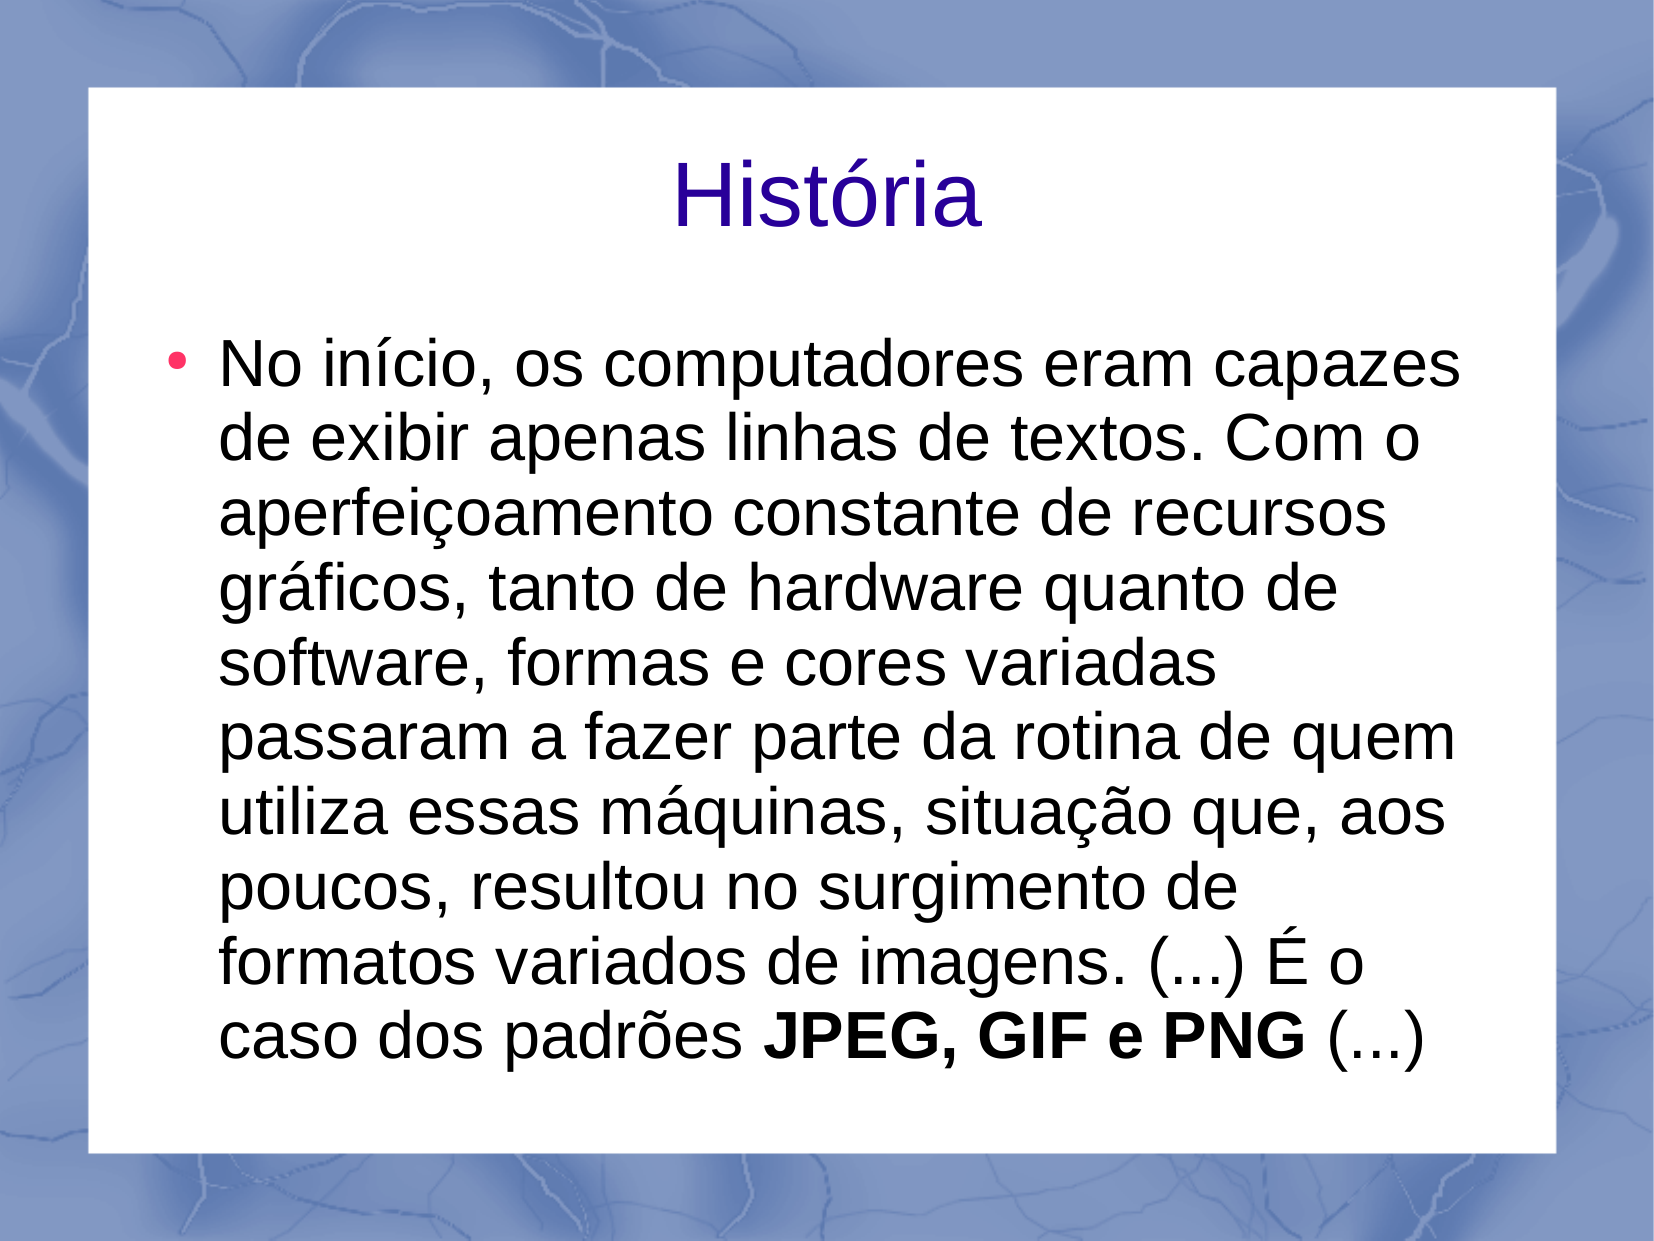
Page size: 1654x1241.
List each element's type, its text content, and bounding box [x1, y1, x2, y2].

list No início, os computadores eram capazes de exibir apenas linhas de textos. Com o aperfeiçoamento constante de recursos gráficos, tanto de hardware quanto de software, formas e cores variadas passaram a fazer parte da rotina de quem utiliza essas máquinas, situação que, aos poucos, resultou no surgimento de formatos variados de imagens. (...) É o caso dos padrões JPEG, GIF e PNG (...) [147, 325, 1506, 1074]
title História [118, 90, 1536, 298]
picture [0, 0, 1654, 1241]
